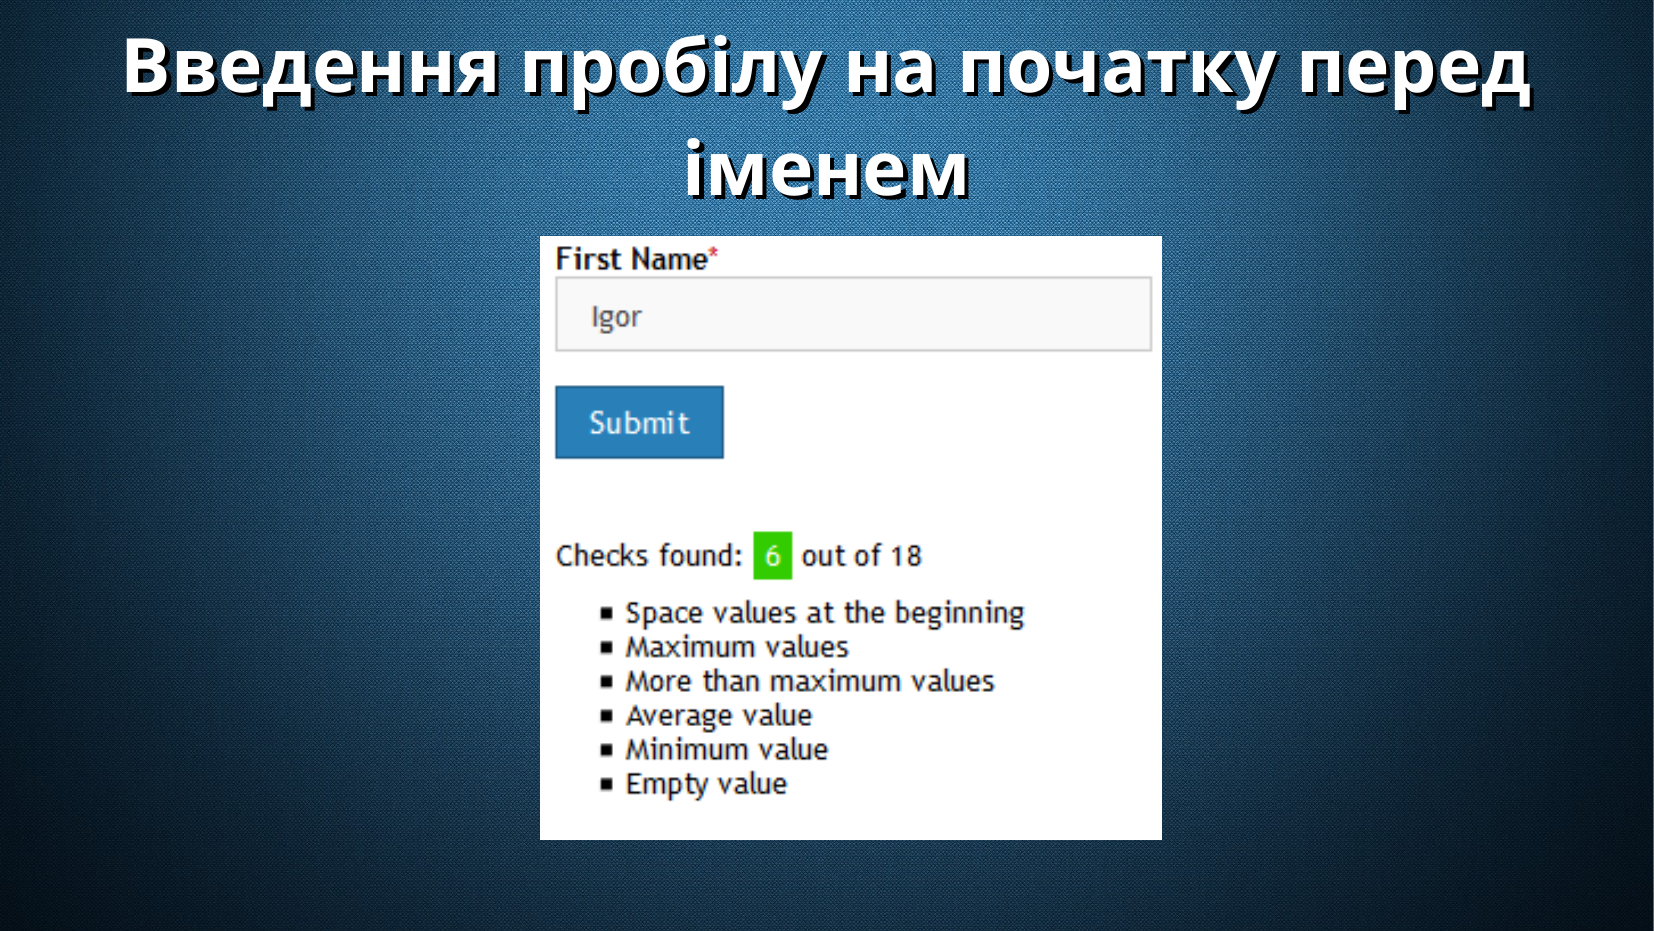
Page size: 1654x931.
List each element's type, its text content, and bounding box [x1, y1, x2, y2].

picture [0, 0, 1654, 931]
title Введення пробілу на початку перед іменем [82, 30, 1571, 199]
